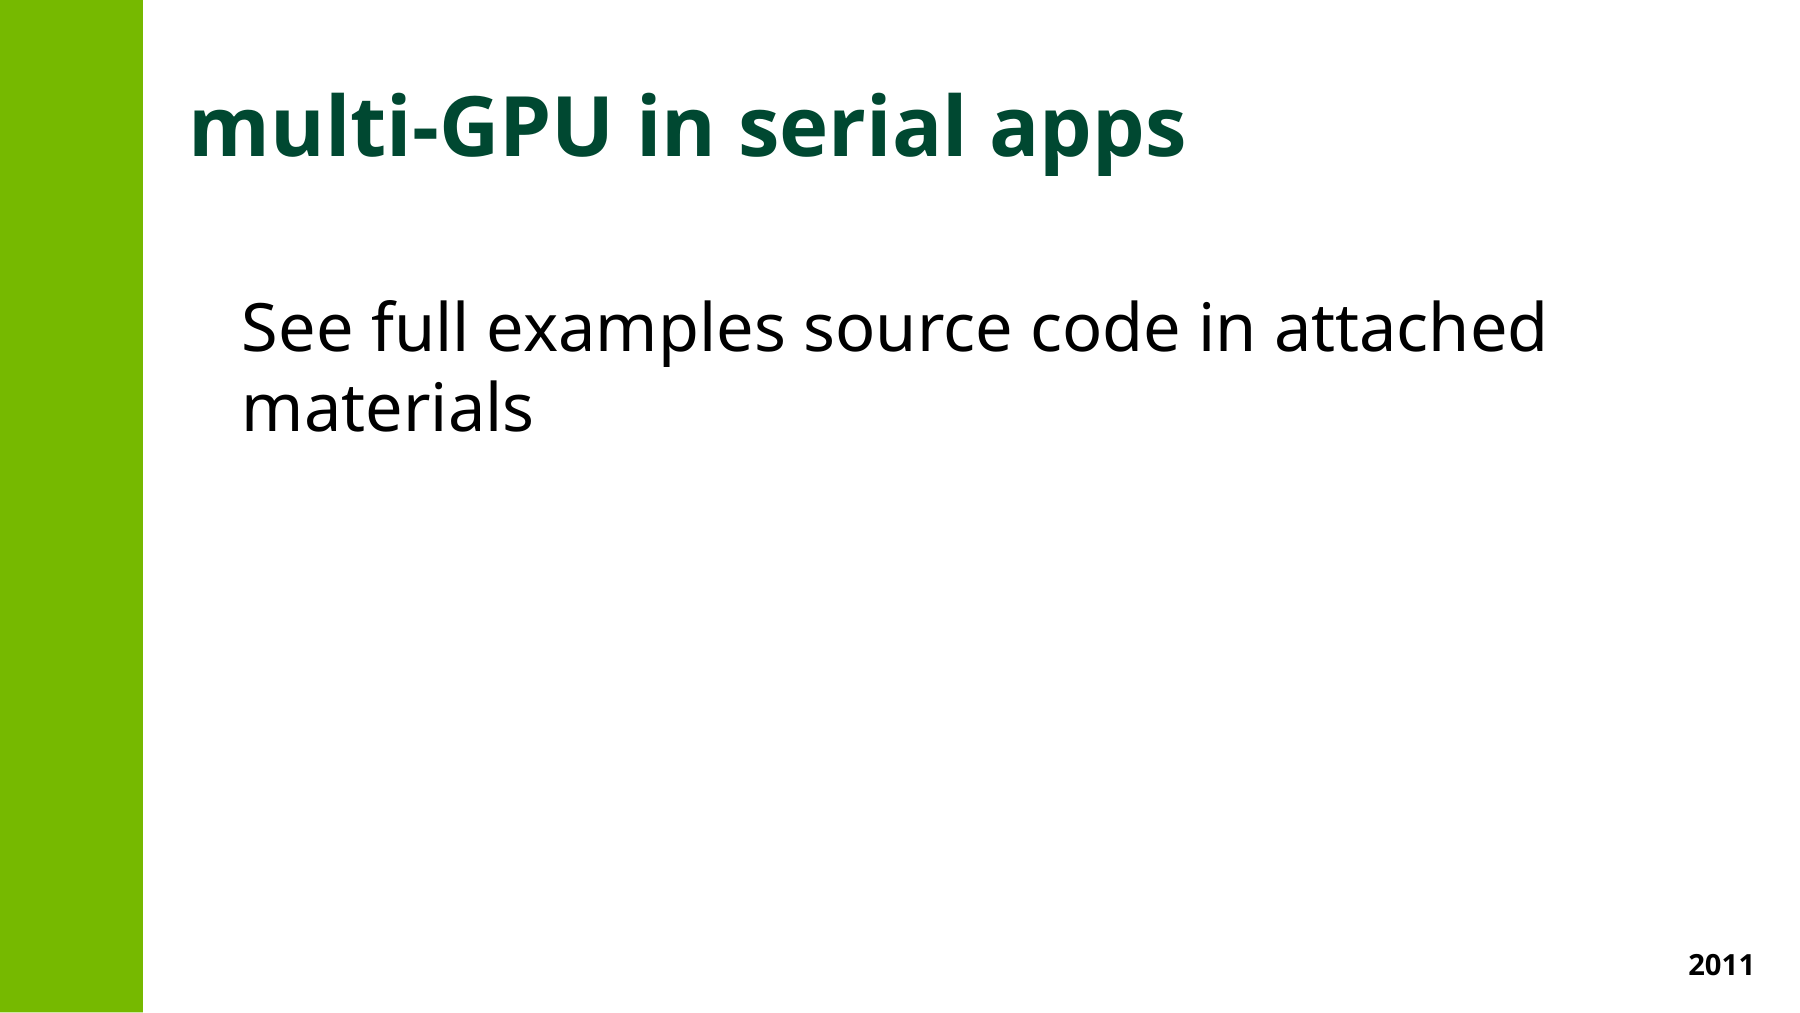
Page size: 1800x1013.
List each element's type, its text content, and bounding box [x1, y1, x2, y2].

title multi-GPU in serial apps [188, 40, 1733, 211]
list See full examples source code in attached materials [188, 277, 1733, 863]
